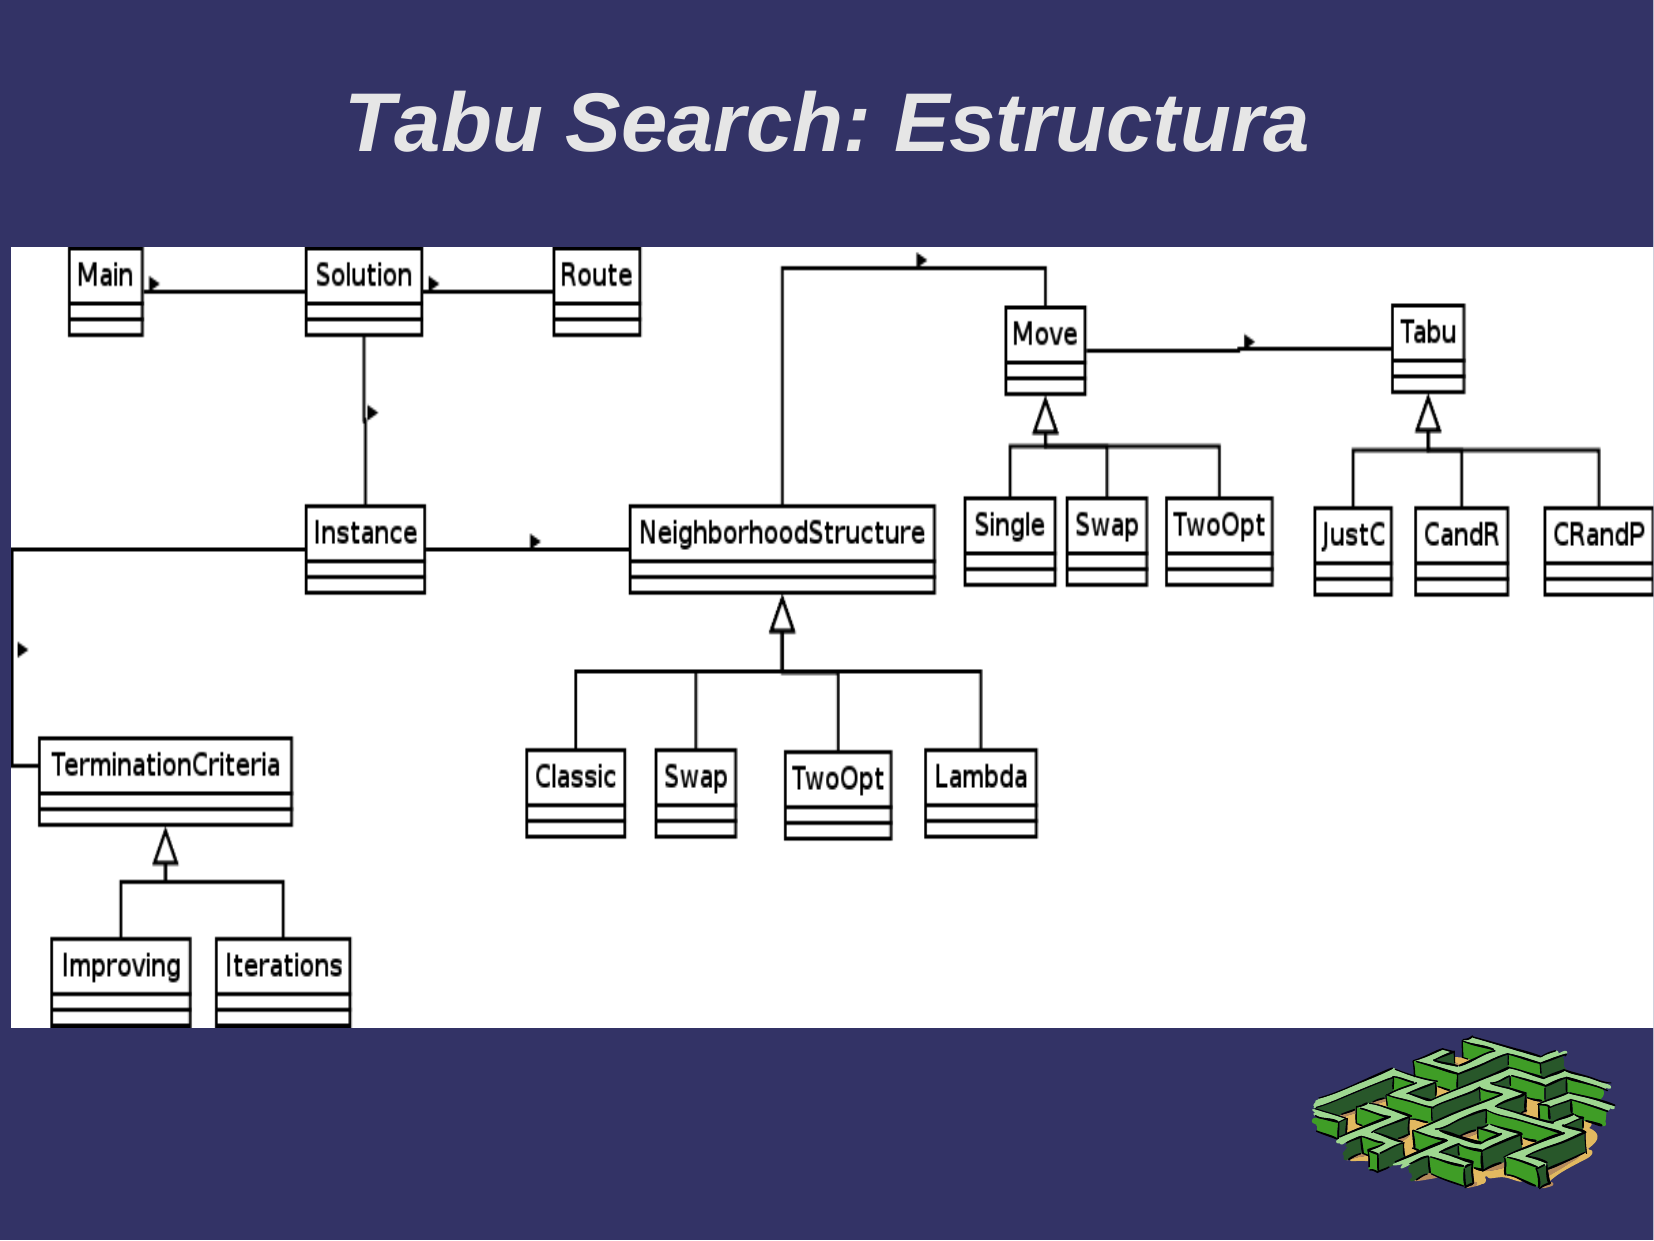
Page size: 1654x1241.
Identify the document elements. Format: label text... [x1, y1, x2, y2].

picture [11, 247, 1654, 1028]
title Tabu Search: Estructura [121, 19, 1534, 227]
